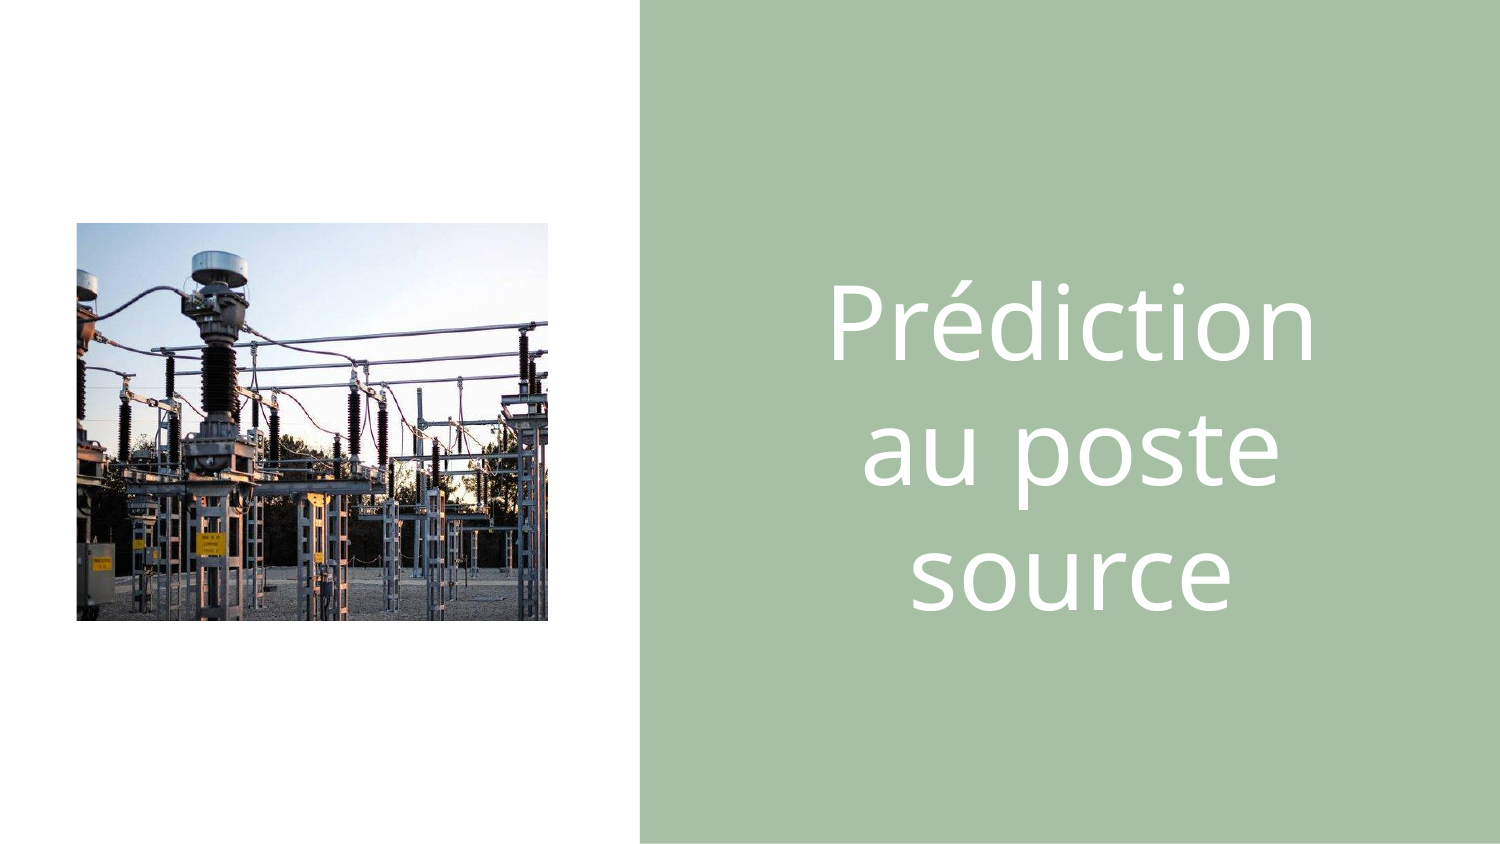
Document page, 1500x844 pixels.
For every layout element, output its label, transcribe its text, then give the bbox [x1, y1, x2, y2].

title Prédiction au poste source [752, 197, 1393, 647]
picture [76, 223, 548, 621]
